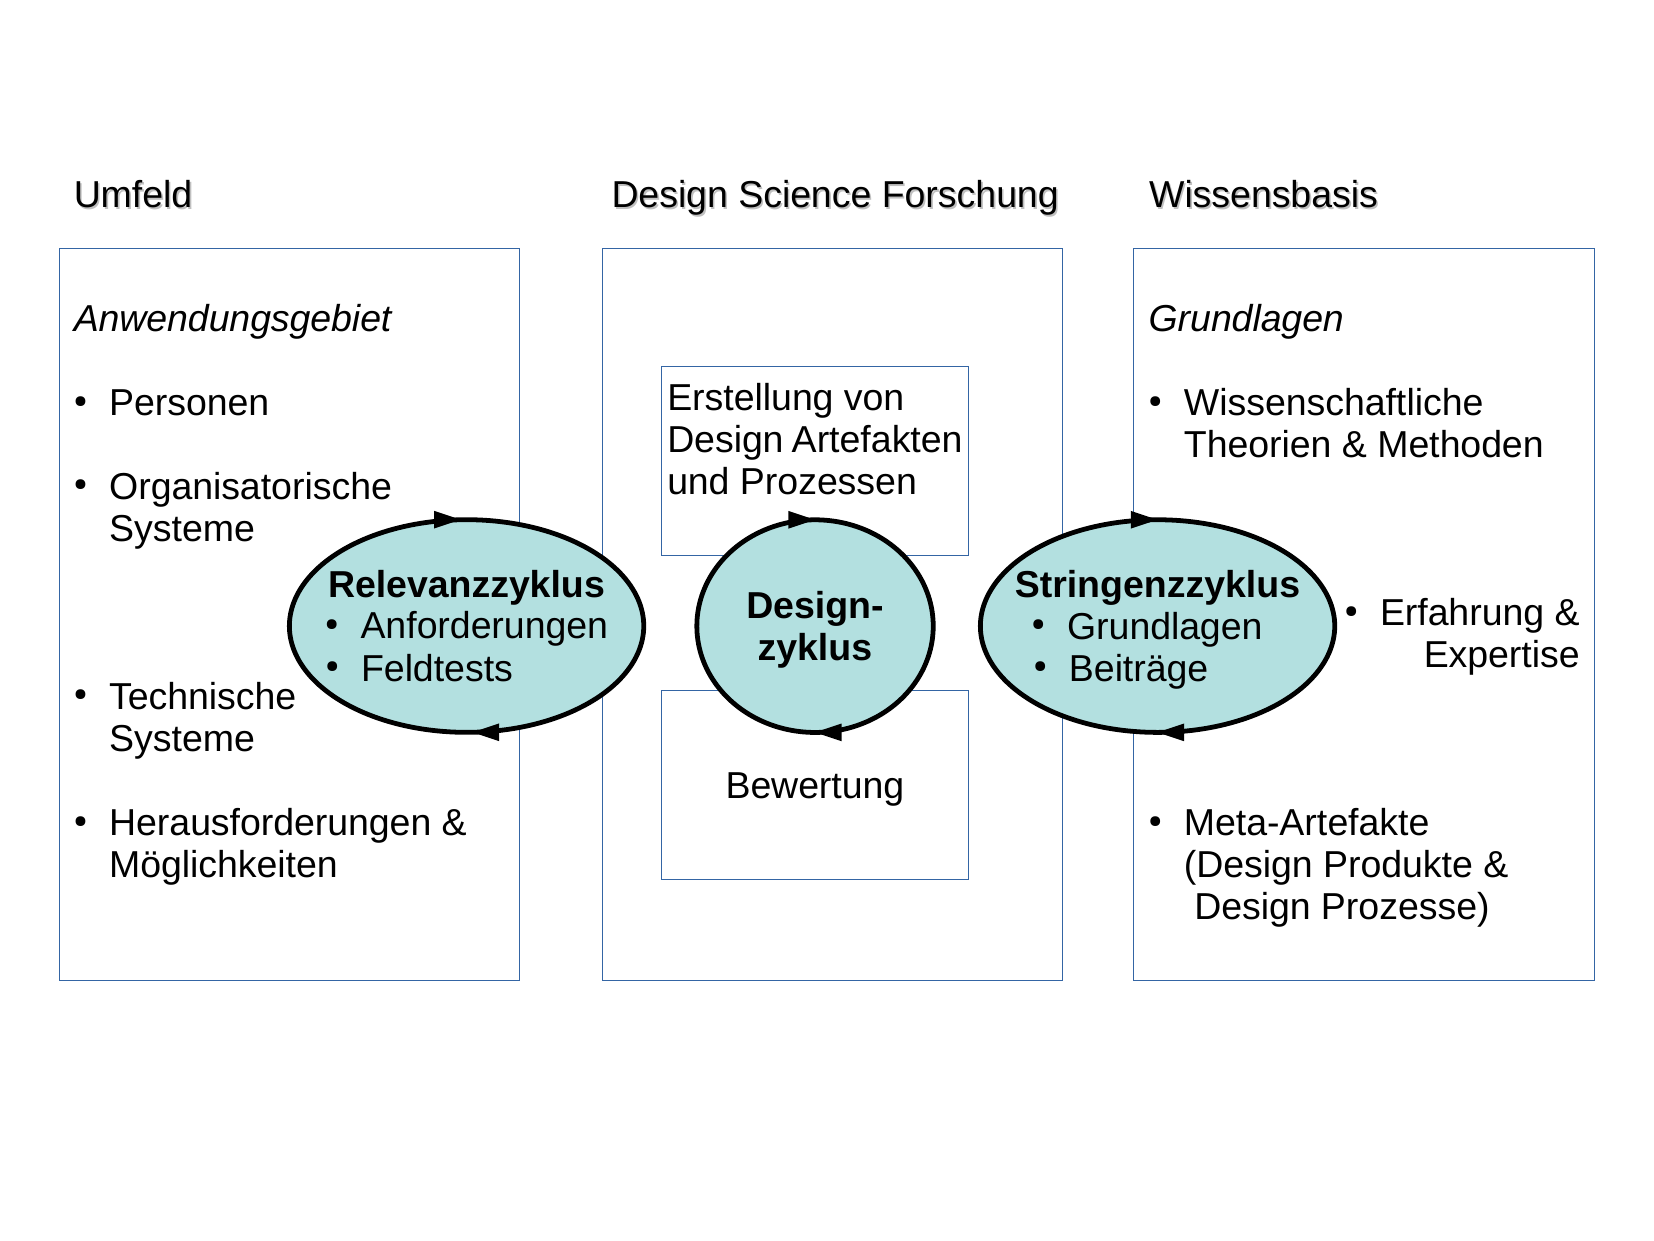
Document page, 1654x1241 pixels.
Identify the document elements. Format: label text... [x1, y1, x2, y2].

text_box Bewertung [661, 690, 969, 880]
text_box Relevanzzyklus Anforderungen Feldtests [289, 519, 644, 733]
text_box Grundlagen Wissenschaftliche Theorien & Methoden Erfahrung & Expertise Meta-Artefakte (Design Produkte & Design Prozesse) [1133, 248, 1595, 981]
text_box Umfeld Design Science Forschung Wissensbasis [59, 165, 1595, 225]
text_box Erstellung von Design Artefakten und Prozessen [661, 366, 969, 556]
text_box Anwendungsgebiet Personen Organisatorische Systeme Technische Systeme Herausforderungen & Möglichkeiten [59, 248, 520, 981]
text_box Design- zyklus [696, 519, 934, 733]
text_box Stringenzzyklus Grundlagen Beiträge [980, 519, 1335, 733]
